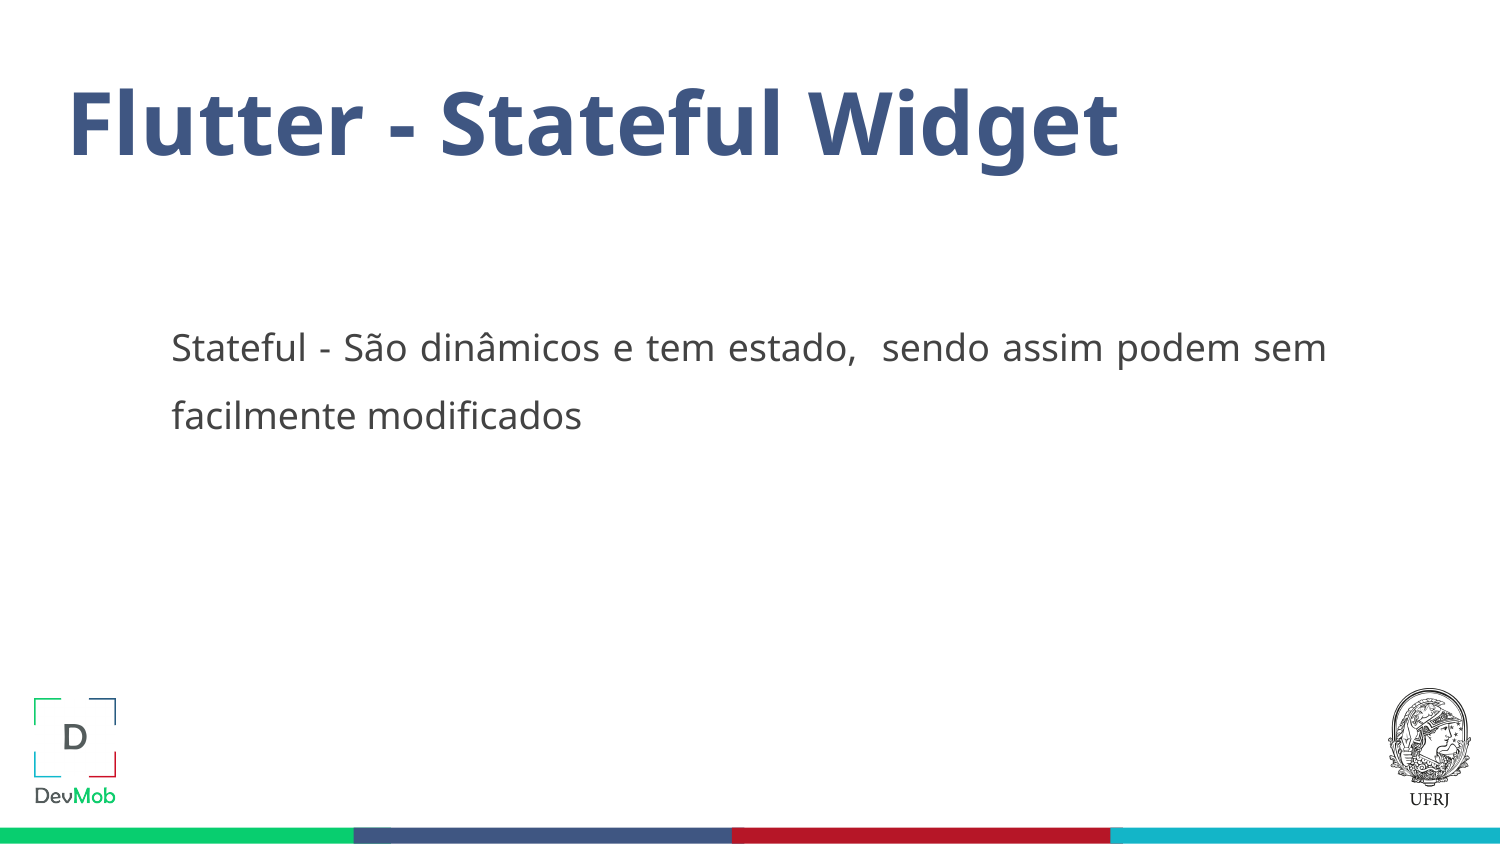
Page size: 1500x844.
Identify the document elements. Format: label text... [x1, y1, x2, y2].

picture [34, 698, 116, 808]
list Stateful - São dinâmicos e tem estado, sendo assim podem sem facilmente modificados [156, 286, 1344, 558]
title Flutter - Stateful Widget [51, 51, 1449, 189]
picture [1388, 688, 1471, 808]
